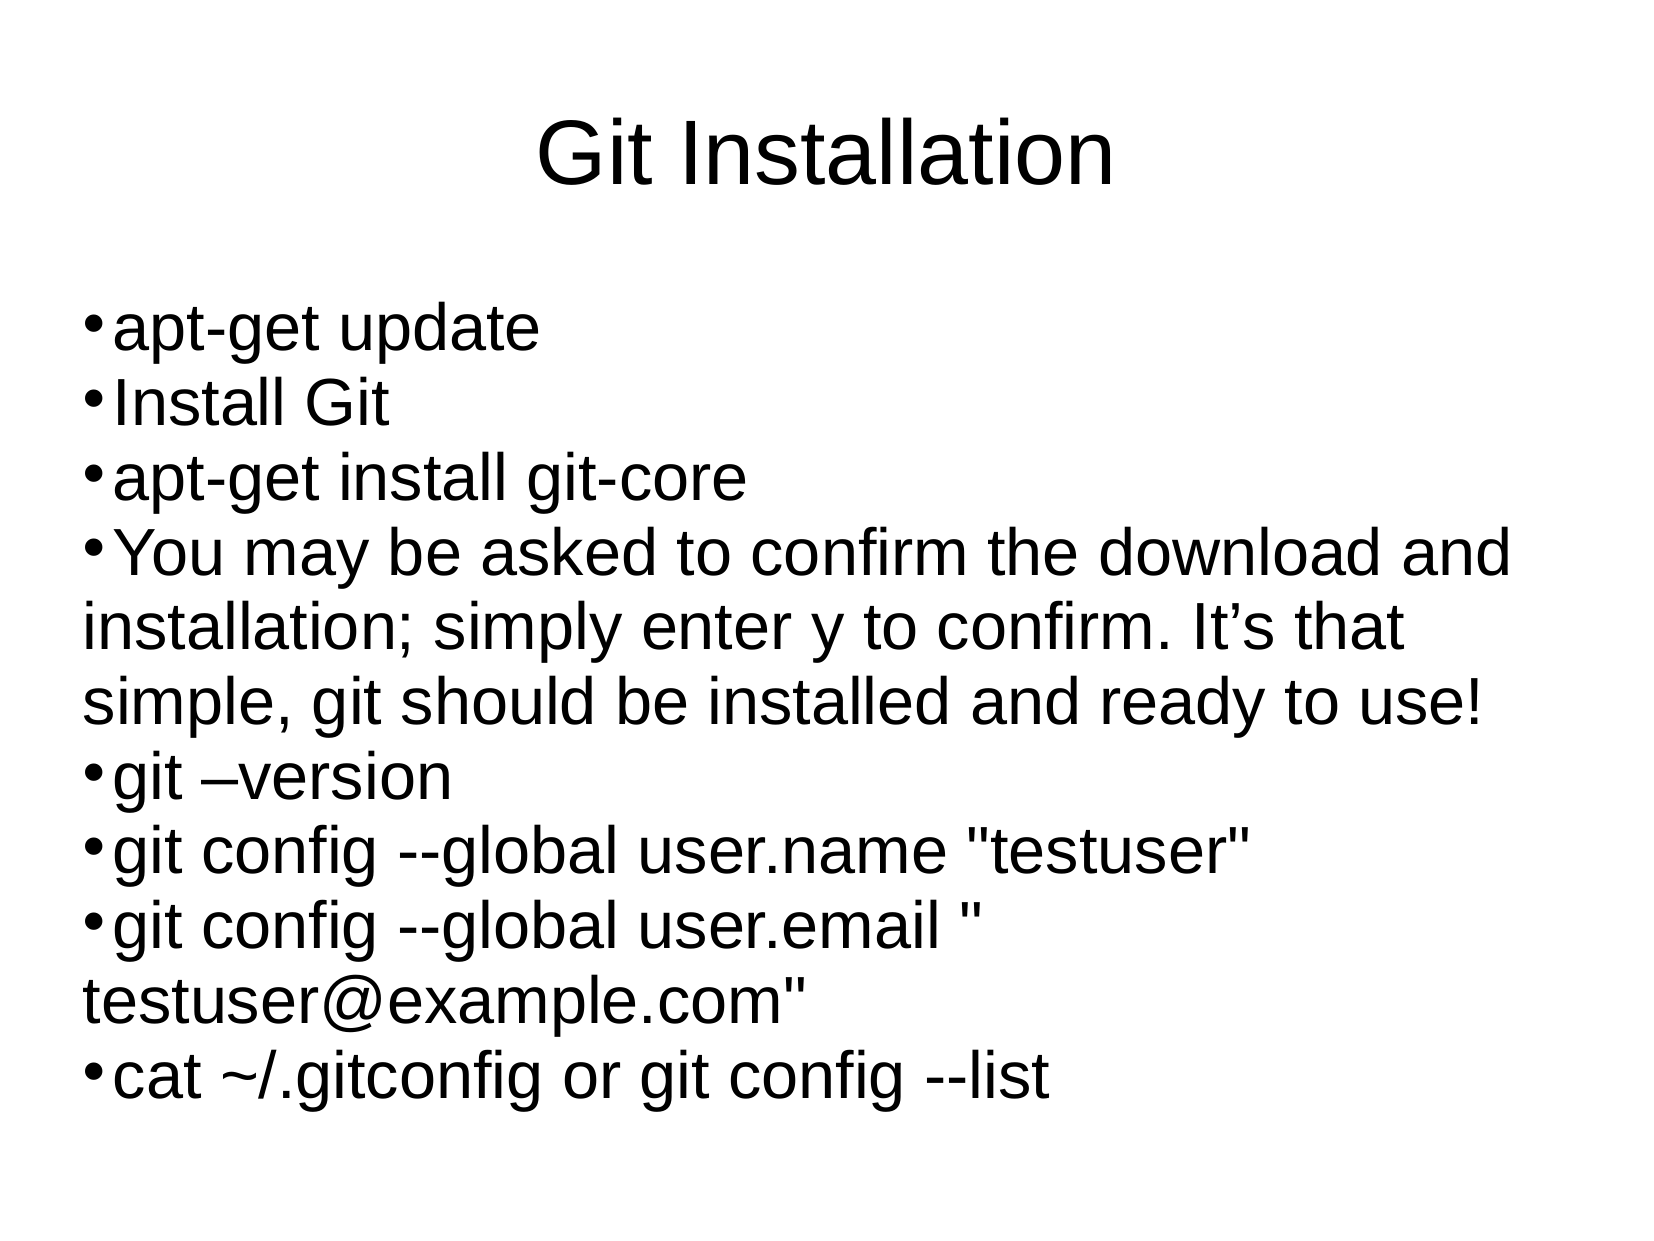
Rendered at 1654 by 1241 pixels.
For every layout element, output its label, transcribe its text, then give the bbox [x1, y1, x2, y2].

text_box Git Installation [82, 49, 1571, 257]
text_box apt-get update Install Git apt-get install git-core You may be asked to confirm the download and installation; simply enter y to confirm. It’s that simple, git should be installed and ready to use! git –version git config --global user.name "testuser" git config --global user.email "testuser@example.com" cat ~/.gitconfig or git config --list [82, 290, 1571, 1010]
